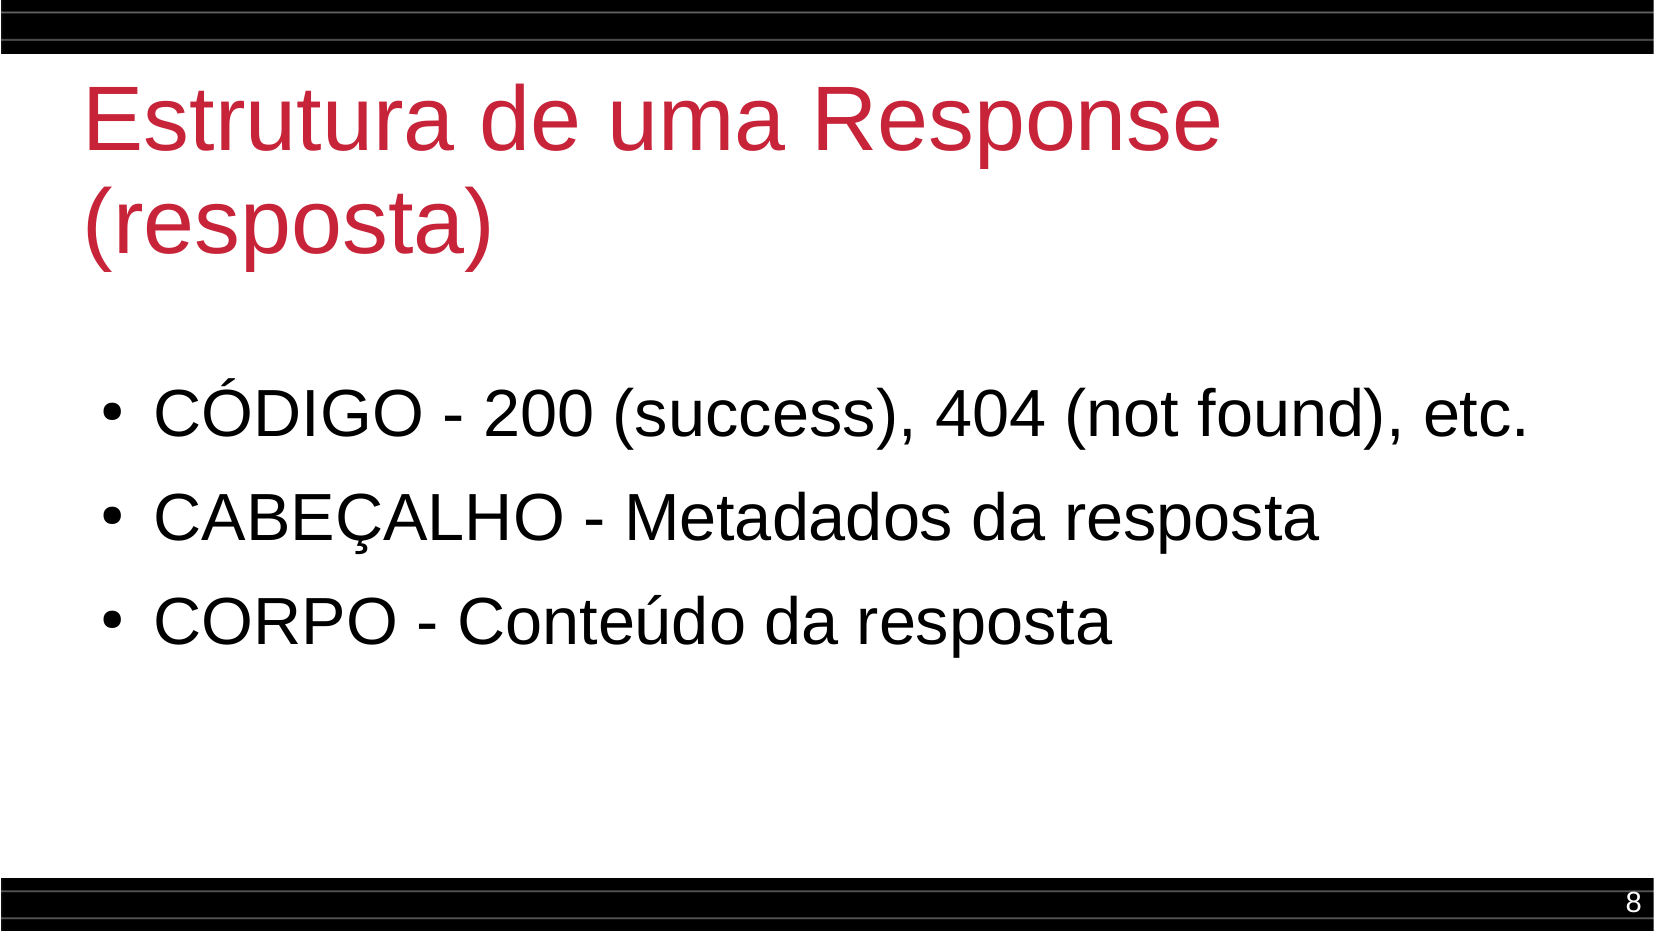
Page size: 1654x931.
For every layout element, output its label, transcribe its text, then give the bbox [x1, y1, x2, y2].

picture [1, 0, 1654, 54]
title Estrutura de uma Response (resposta) [82, 67, 1571, 271]
list CÓDIGO - 200 (success), 404 (not found), etc. CABEÇALHO - Metadados da resposta CORPO - Conteúdo da resposta [82, 271, 1571, 758]
picture [1, 878, 1654, 931]
